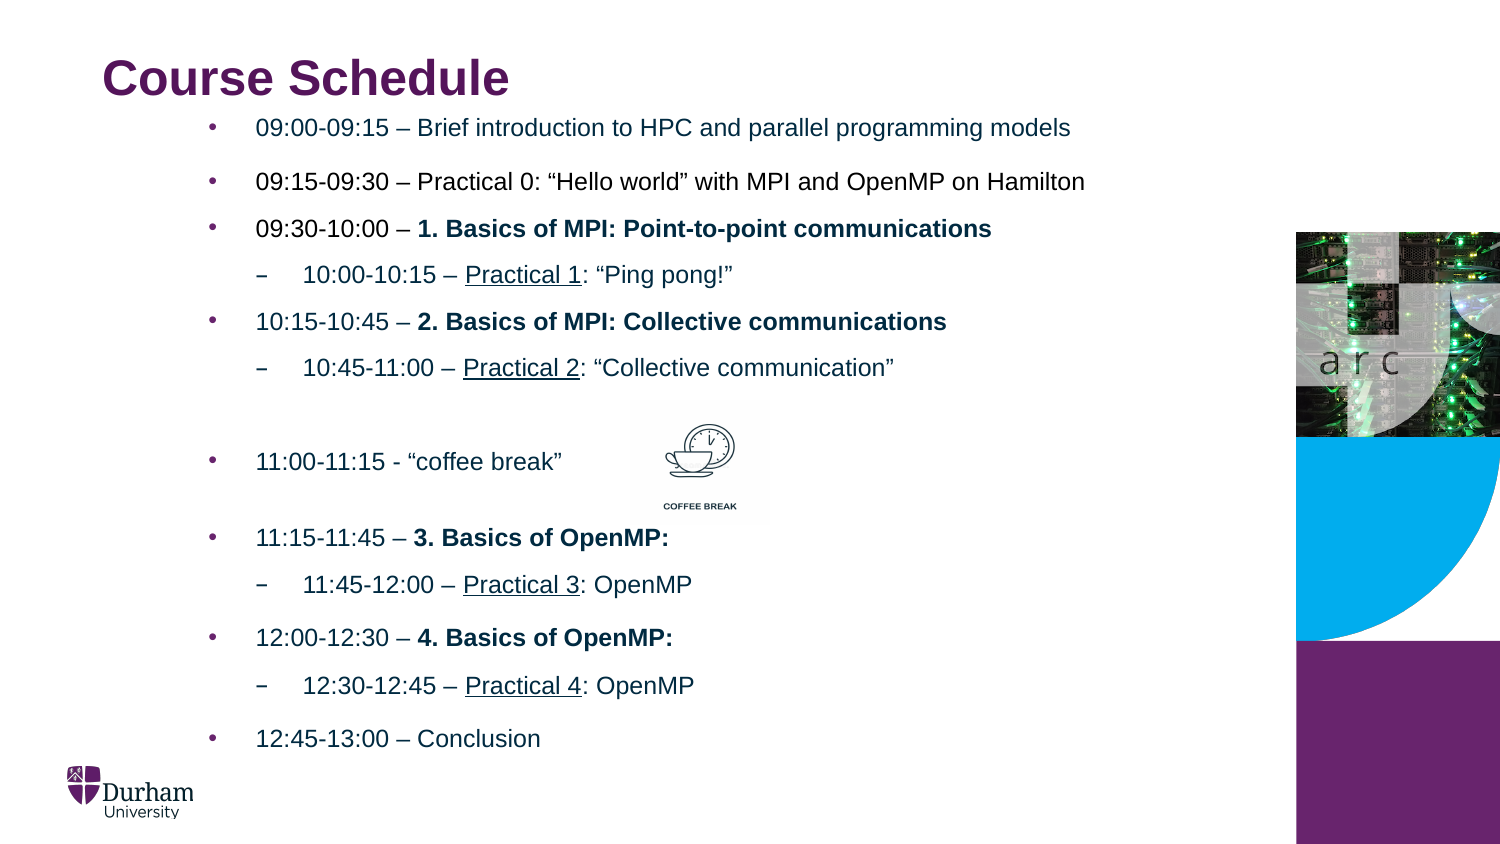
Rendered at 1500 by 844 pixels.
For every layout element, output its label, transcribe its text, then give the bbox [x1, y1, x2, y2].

picture [67, 766, 193, 819]
title Course Schedule [101, 45, 1399, 187]
picture [1332, 467, 1500, 640]
picture [630, 400, 770, 525]
text_box [1296, 640, 1500, 844]
list 09:00-09:15 – Brief introduction to HPC and parallel programming models 09:15-09:30 – Practical 0: “Hello world” with MPI and OpenMP on Hamilton 09:30-10:00 – 1. Basics of MPI: Point-to-point communications 10:00-10:15 – Practical 1: “Ping pong!” 10:15-10:45 – 2. Basics of MPI: Collective communications 10:45-11:00 – Practical 2: “Collective communication” 11:00-11:15 - “coffee break” 11:15-11:45 – 3. Basics of OpenMP: 11:45-12:00 – Practical 3: OpenMP 12:00-12:30 – 4. Basics of OpenMP: 12:30-12:45 – Practical 4: OpenMP 12:45-13:00 – Conclusion [208, 187, 1318, 775]
picture [1296, 232, 1500, 436]
